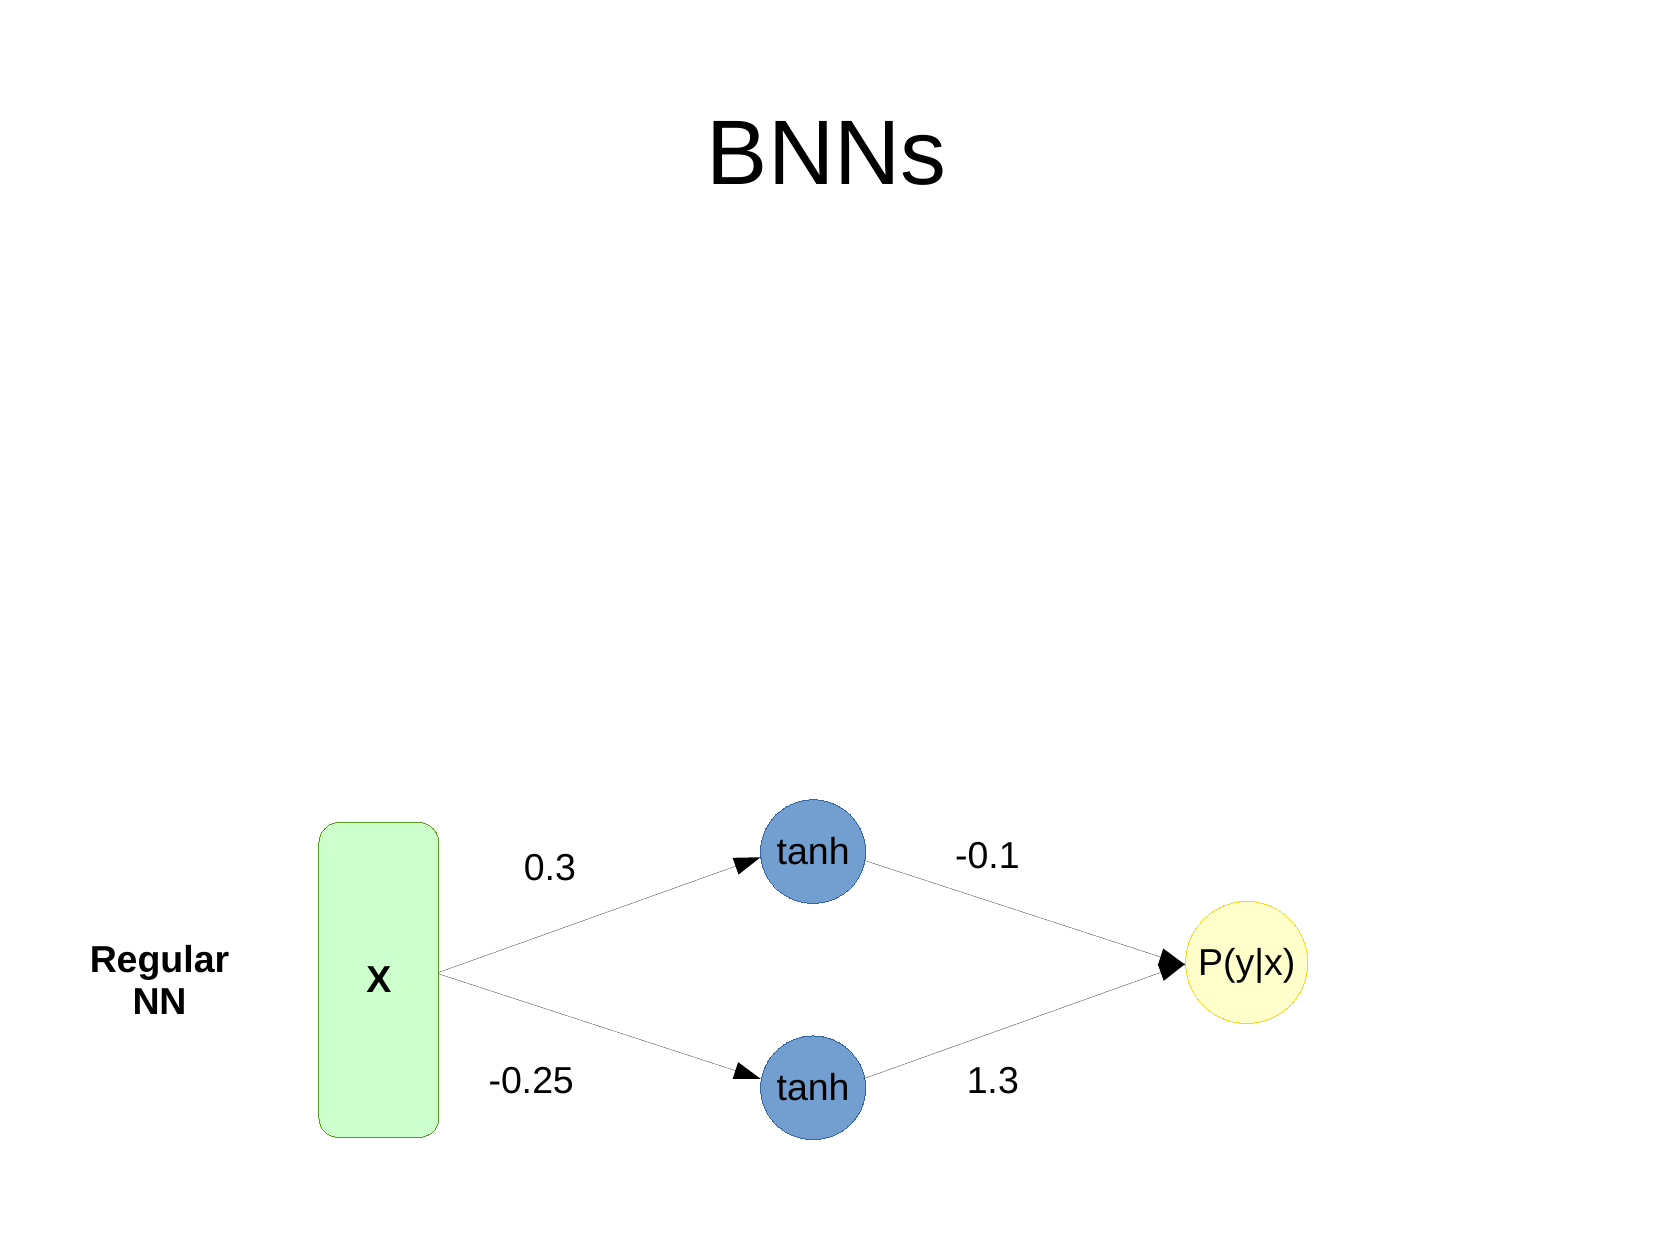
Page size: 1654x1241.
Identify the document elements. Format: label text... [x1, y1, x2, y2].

title BNNs [82, 49, 1571, 257]
text_box tanh [760, 1035, 866, 1140]
text_box Regular NN [75, 930, 245, 1030]
text_box -0.1 [940, 827, 1035, 885]
text_box 1.3 [952, 1052, 1034, 1109]
text_box -0.25 [473, 1052, 589, 1109]
text_box 0.3 [509, 839, 591, 897]
text_box X [318, 822, 439, 1138]
text_box tanh [760, 799, 866, 904]
text_box P(y|x) [1185, 901, 1308, 1024]
